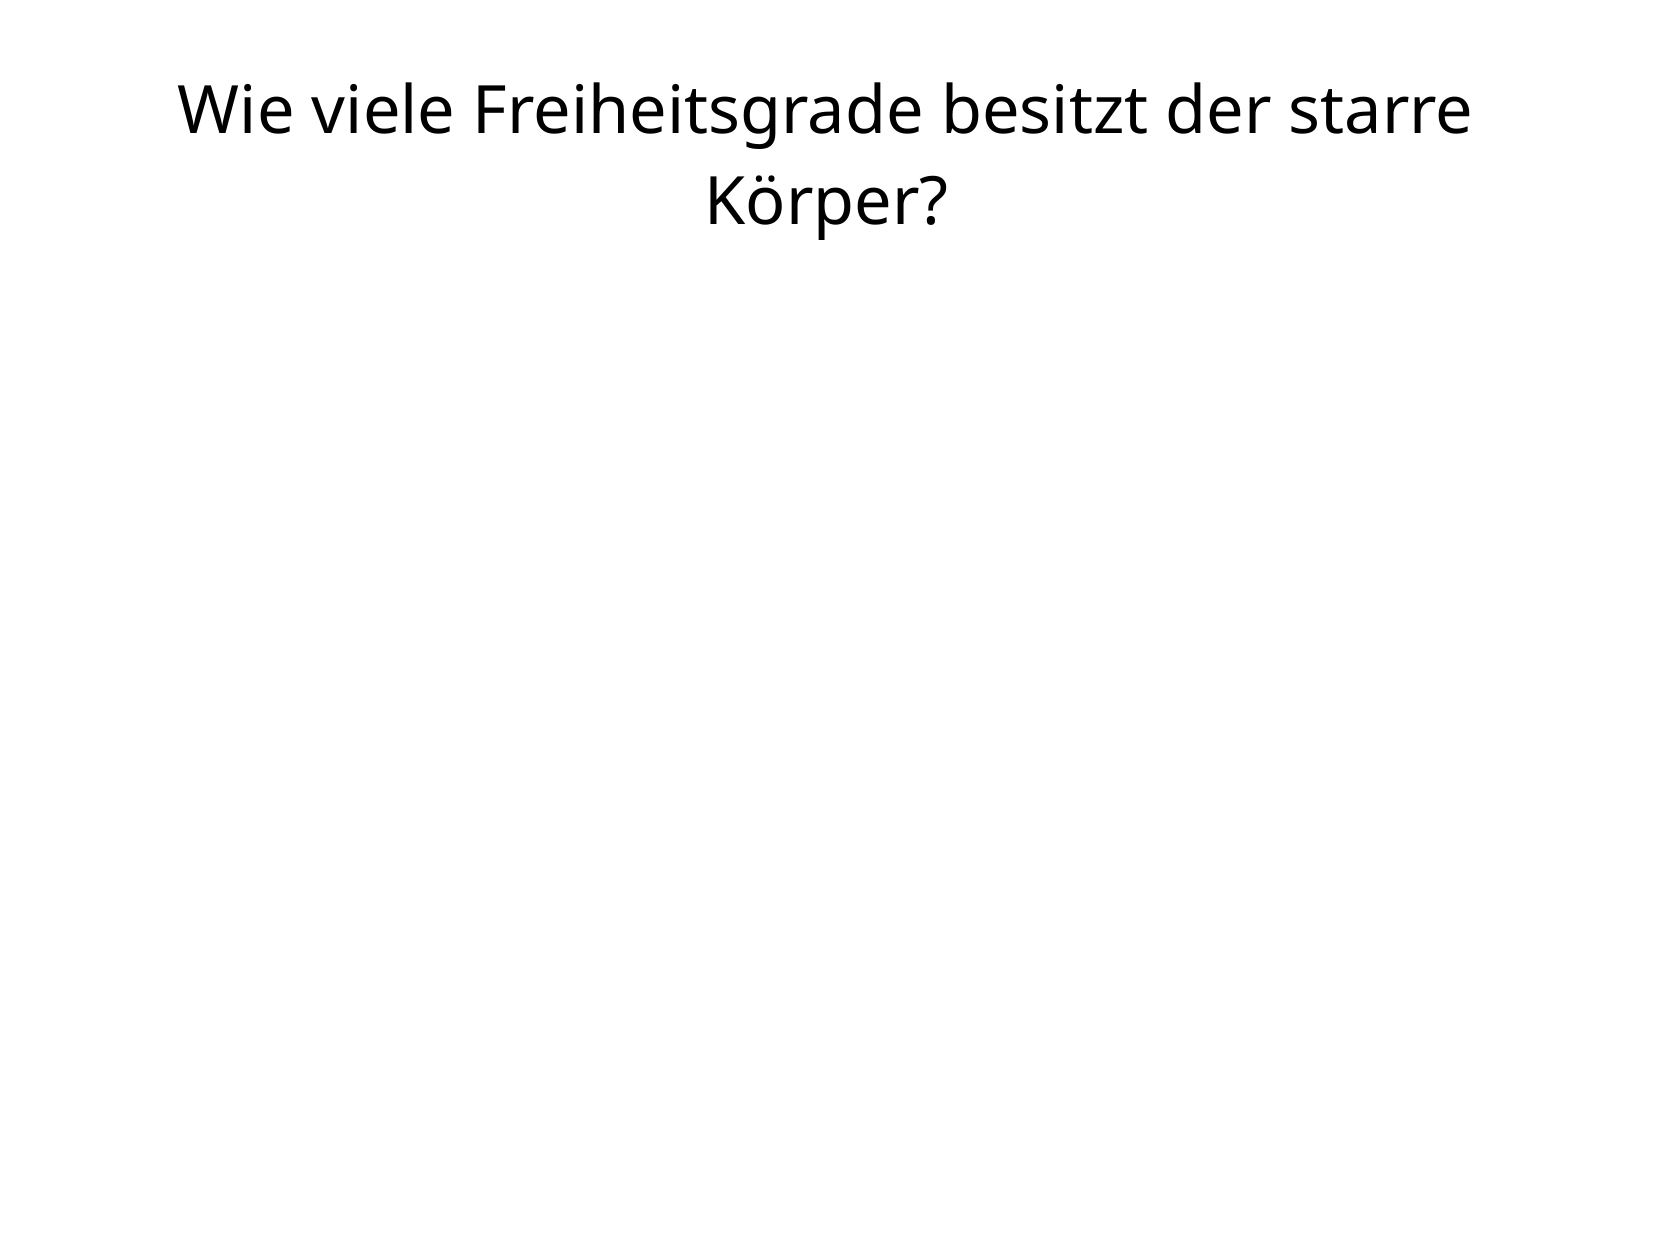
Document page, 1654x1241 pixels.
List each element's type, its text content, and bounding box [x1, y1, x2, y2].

title Wie viele Freiheitsgrade besitzt der starre Körper? [82, 49, 1571, 257]
